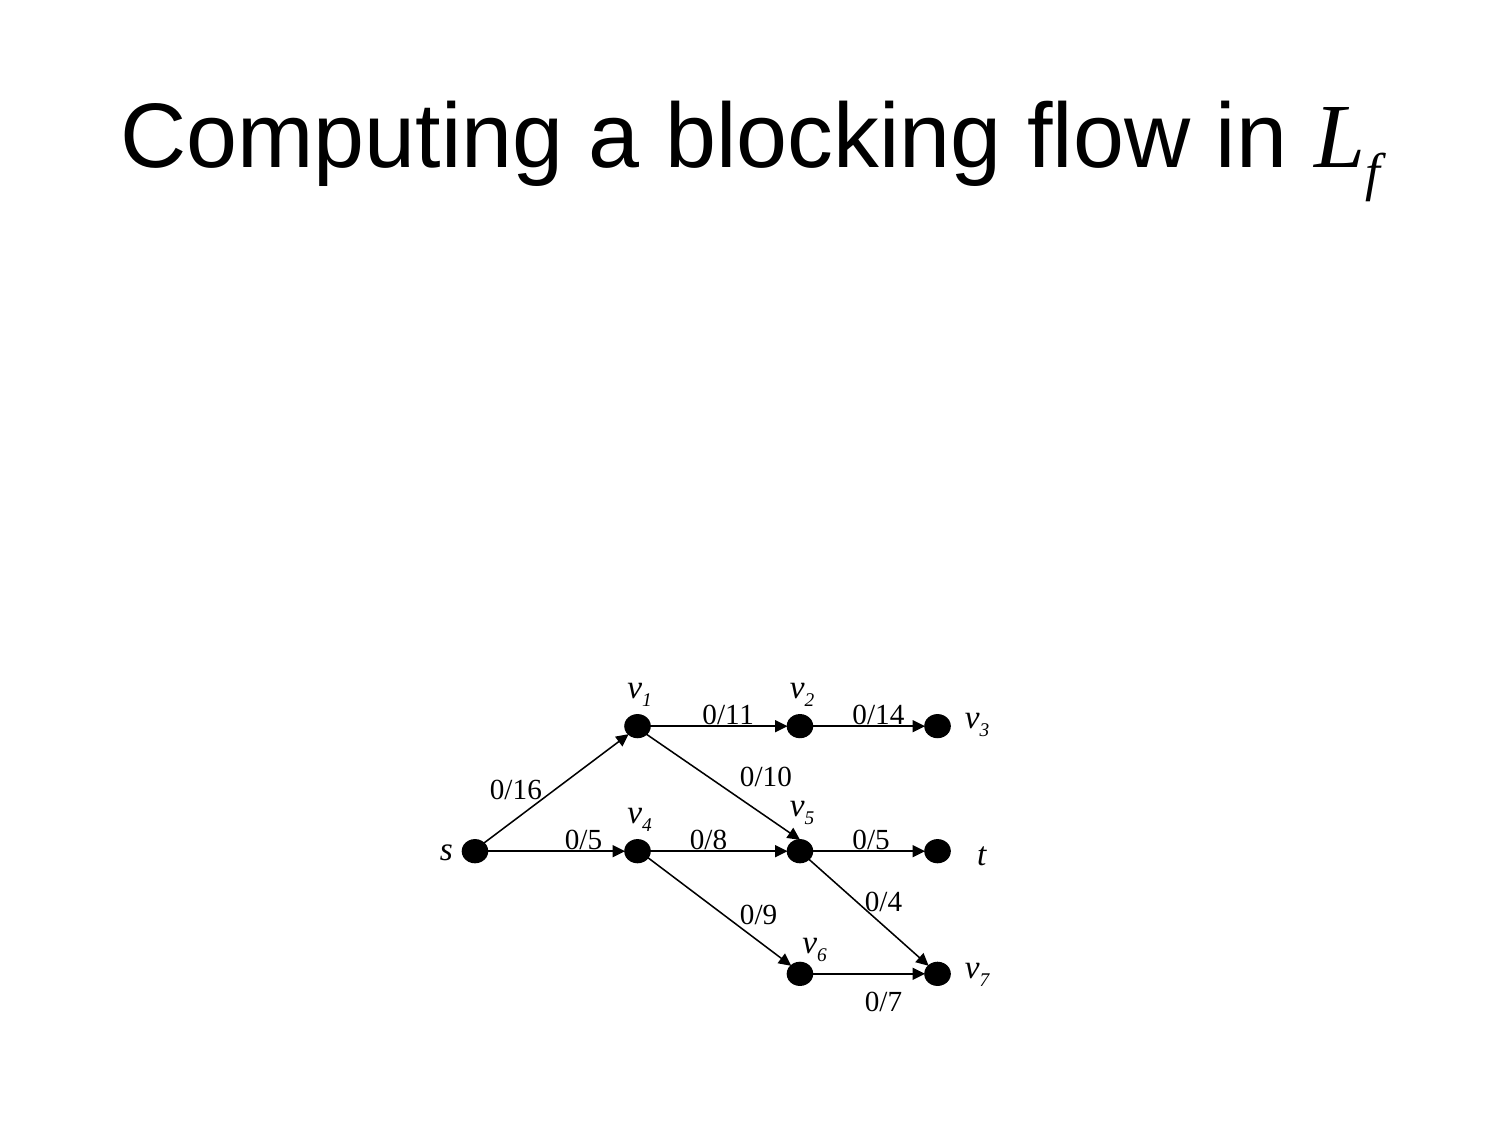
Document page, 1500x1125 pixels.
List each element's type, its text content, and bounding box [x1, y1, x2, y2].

text_box v5 [794, 801, 801, 812]
text_box 0/7 [849, 975, 938, 1026]
text_box 0/9 [724, 887, 813, 938]
text_box v1 [612, 657, 700, 719]
text_box 0/4 [849, 874, 938, 926]
text_box [925, 839, 951, 863]
text_box v5 [774, 774, 863, 836]
text_box [925, 962, 951, 986]
text_box 0/5 [549, 812, 638, 863]
text_box 0/5 [837, 812, 925, 863]
text_box 0/16 [474, 762, 563, 813]
text_box [787, 719, 813, 738]
text_box s [425, 819, 476, 876]
text_box 0/11 [687, 687, 775, 738]
title Computing a blocking flow in Lf [75, 45, 1426, 233]
text_box 0/10 [724, 749, 813, 801]
text_box v4 [612, 782, 700, 844]
text_box [624, 719, 650, 738]
text_box 0/14 [837, 687, 925, 738]
text_box v7 [949, 937, 1038, 999]
text_box v3 [949, 687, 1038, 749]
text_box t [962, 824, 1013, 881]
text_box 0/8 [675, 812, 763, 863]
text_box v6 [787, 912, 876, 973]
text_box [787, 962, 813, 986]
text_box [476, 839, 488, 863]
text_box [638, 852, 647, 863]
text_box v2 [774, 657, 863, 719]
text_box [638, 844, 650, 856]
text_box [925, 714, 949, 738]
text_box 0/4 [849, 897, 881, 926]
text_box 0/4 [868, 893, 875, 910]
text_box [787, 839, 813, 863]
